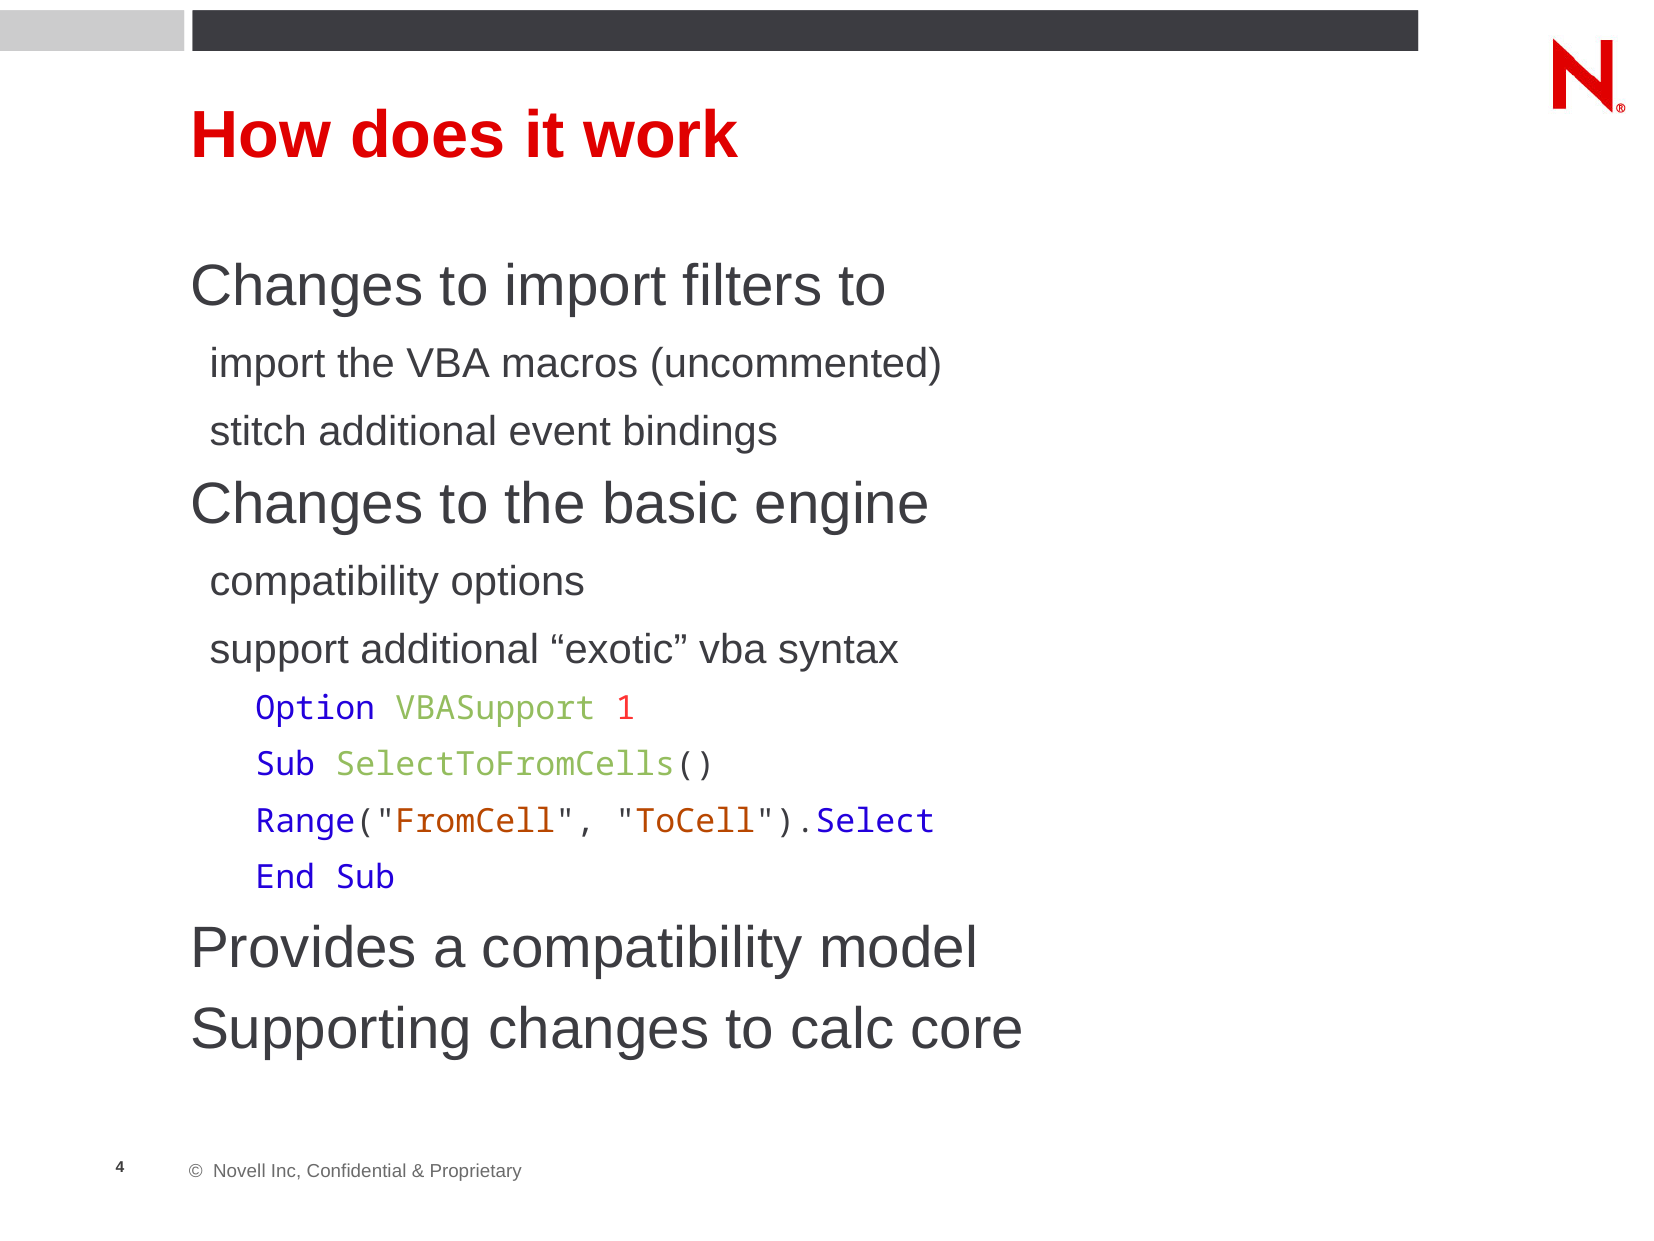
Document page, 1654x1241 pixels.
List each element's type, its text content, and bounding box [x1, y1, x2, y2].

title How does it work [190, 46, 1538, 226]
picture [1548, 35, 1628, 116]
list Changes to import filters to import the VBA macros (uncommented) stitch additional event bindings Changes to the basic engine compatibility options support additional “exotic” vba syntax Option VBASupport 1 Sub SelectToFromCells() Range("FromCell", "ToCell").Select End Sub Provides a compatibility model Supporting changes to calc core [190, 236, 1565, 1087]
